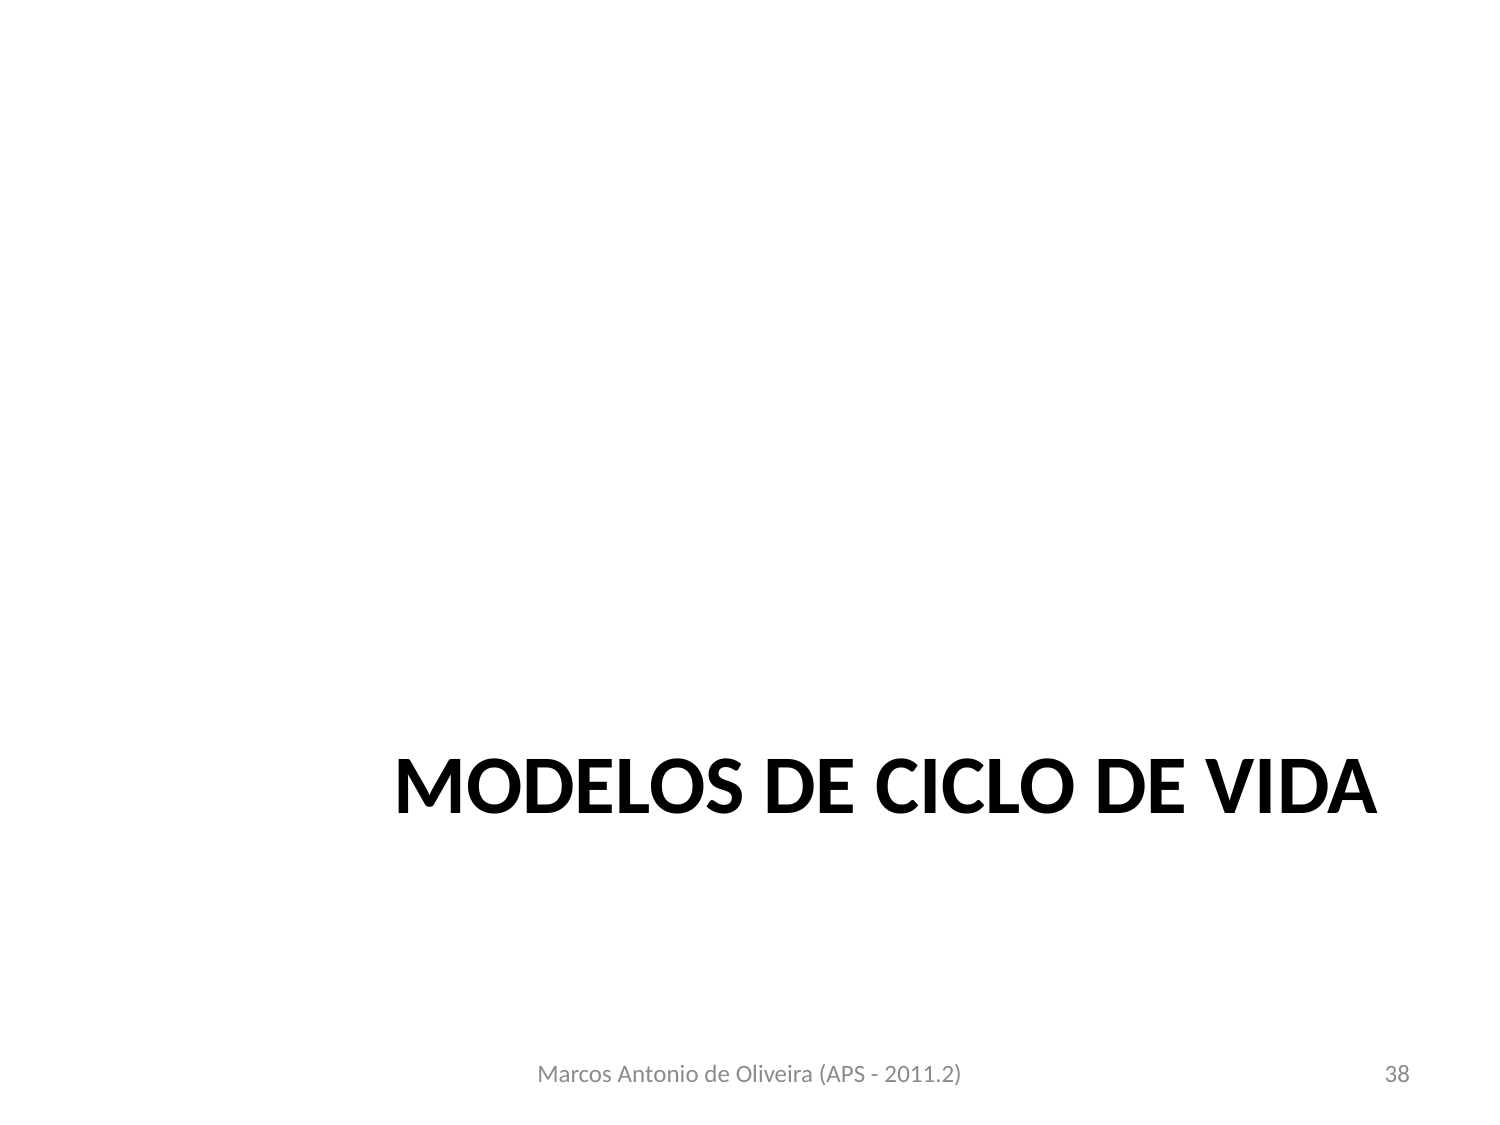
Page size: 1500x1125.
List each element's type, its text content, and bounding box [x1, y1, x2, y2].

footer Marcos Antonio de Oliveira (APS - 2011.2) [512, 1042, 988, 1103]
title Modelos de ciclo de vida [118, 722, 1394, 947]
slide_number <número> [1074, 1042, 1425, 1103]
